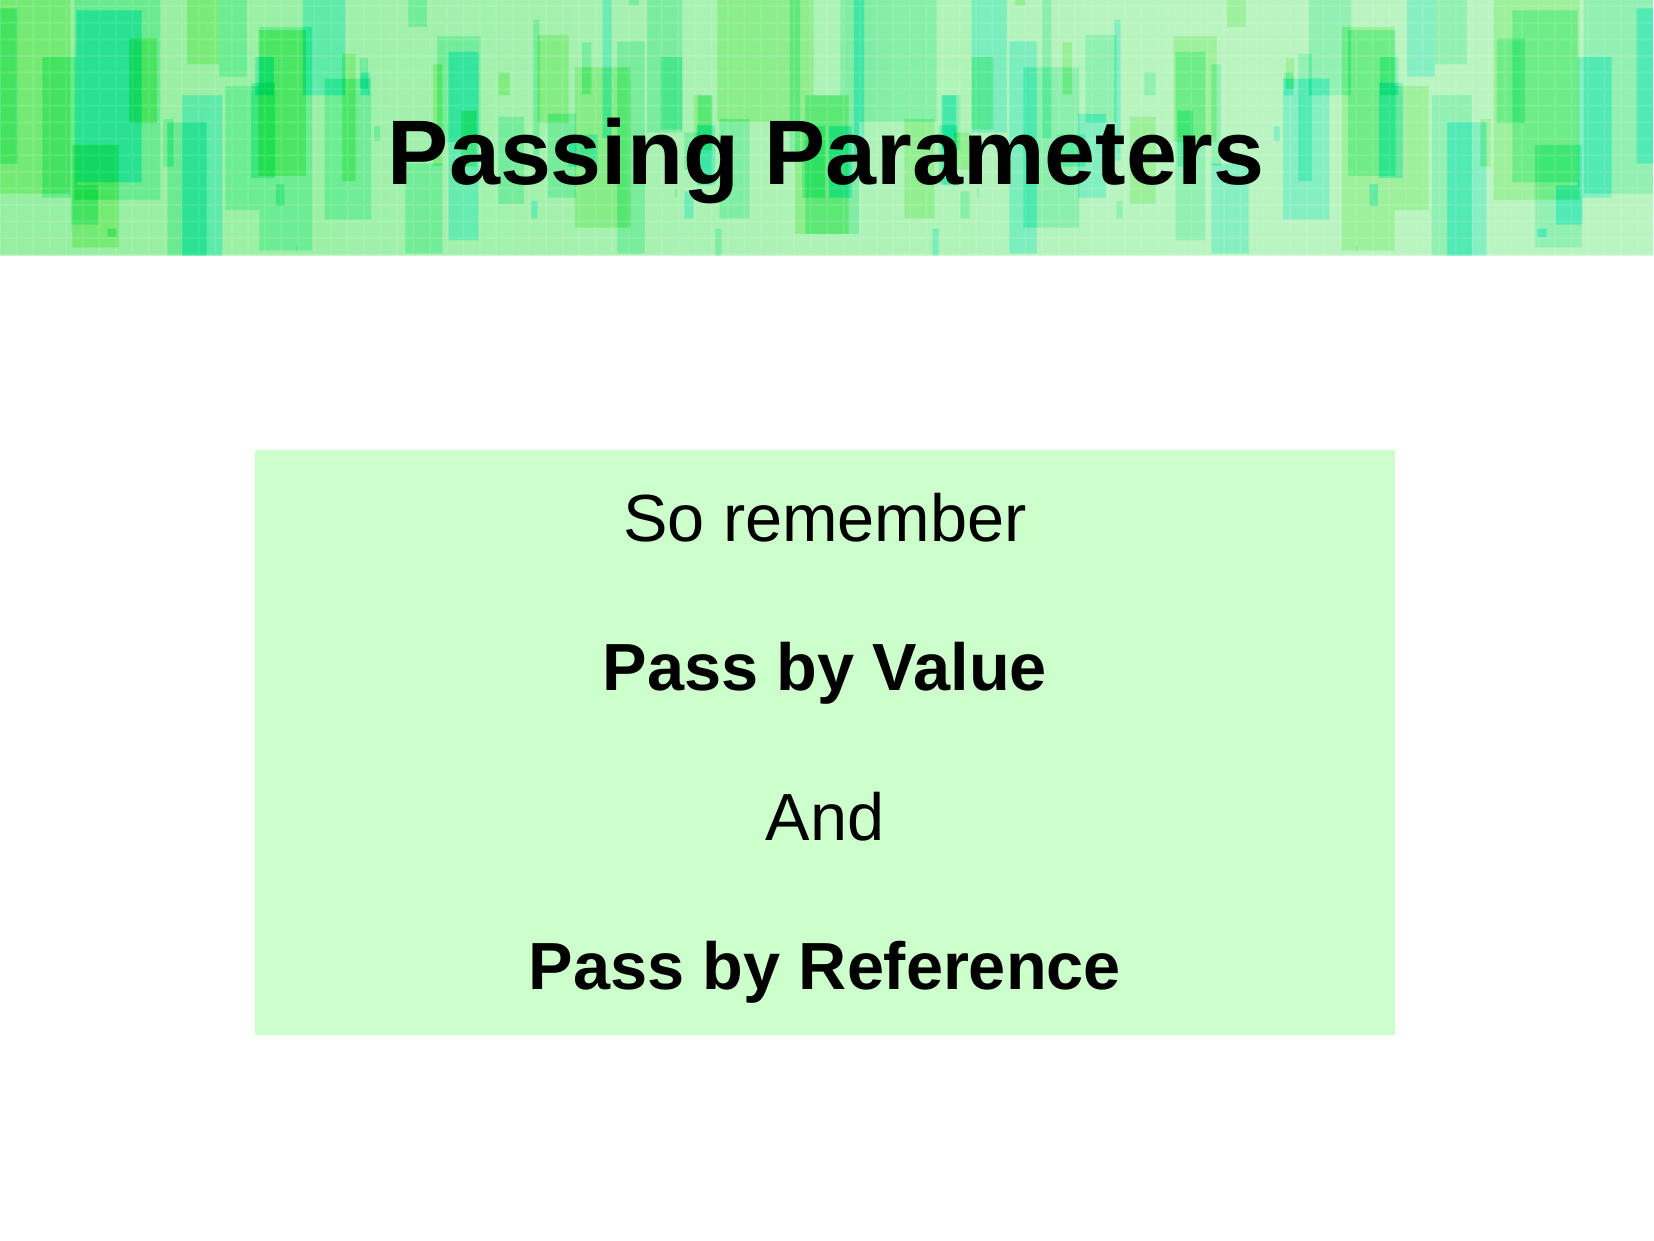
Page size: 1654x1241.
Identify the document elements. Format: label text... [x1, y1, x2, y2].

picture [0, 0, 1654, 1241]
title Passing Parameters [82, 49, 1571, 257]
text_box So remember Pass by Value And Pass by Reference [255, 450, 1396, 1036]
